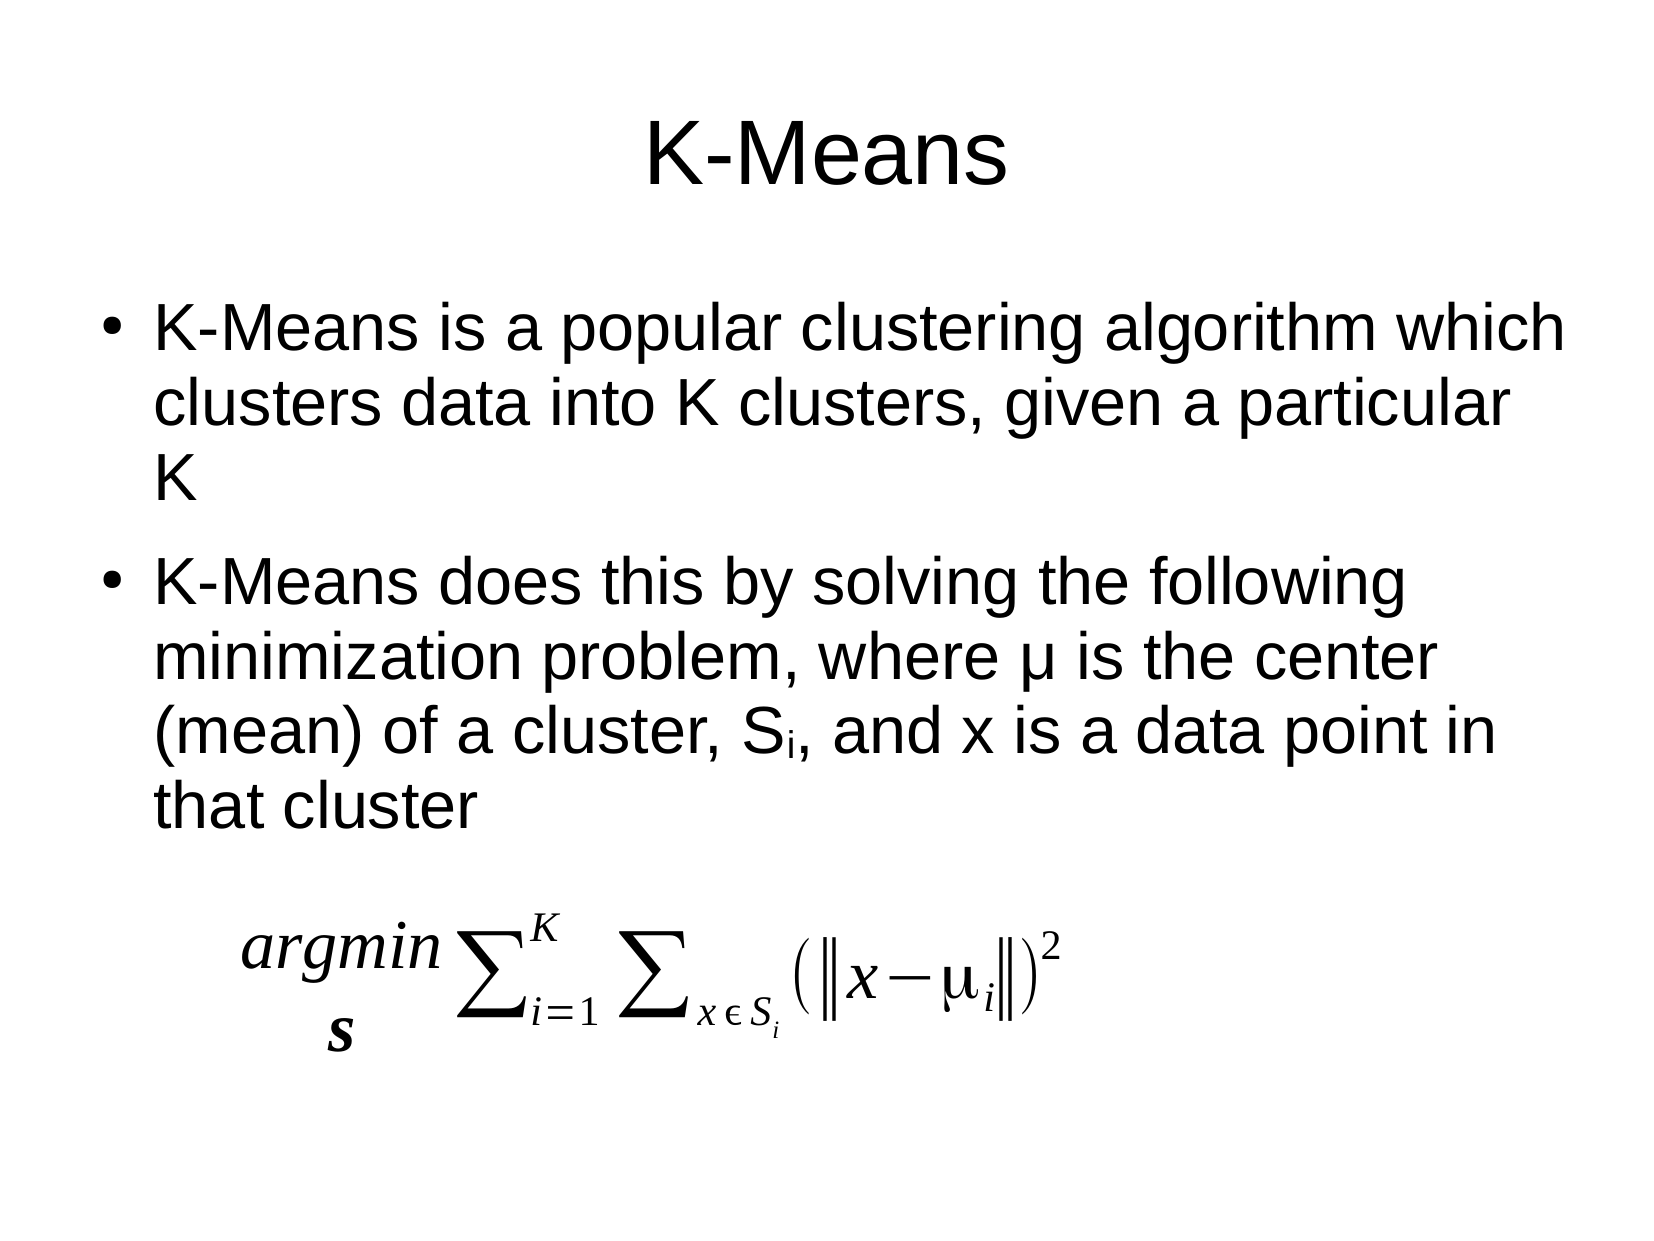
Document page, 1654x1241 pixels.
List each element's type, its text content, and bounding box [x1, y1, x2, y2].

chart [222, 902, 1081, 1066]
title K-Means [82, 49, 1571, 257]
list K-Means is a popular clustering algorithm which clusters data into K clusters, given a particular K K-Means does this by solving the following minimization problem, where μ is the center (mean) of a cluster, Si, and x is a data point in that cluster [82, 290, 1571, 1010]
